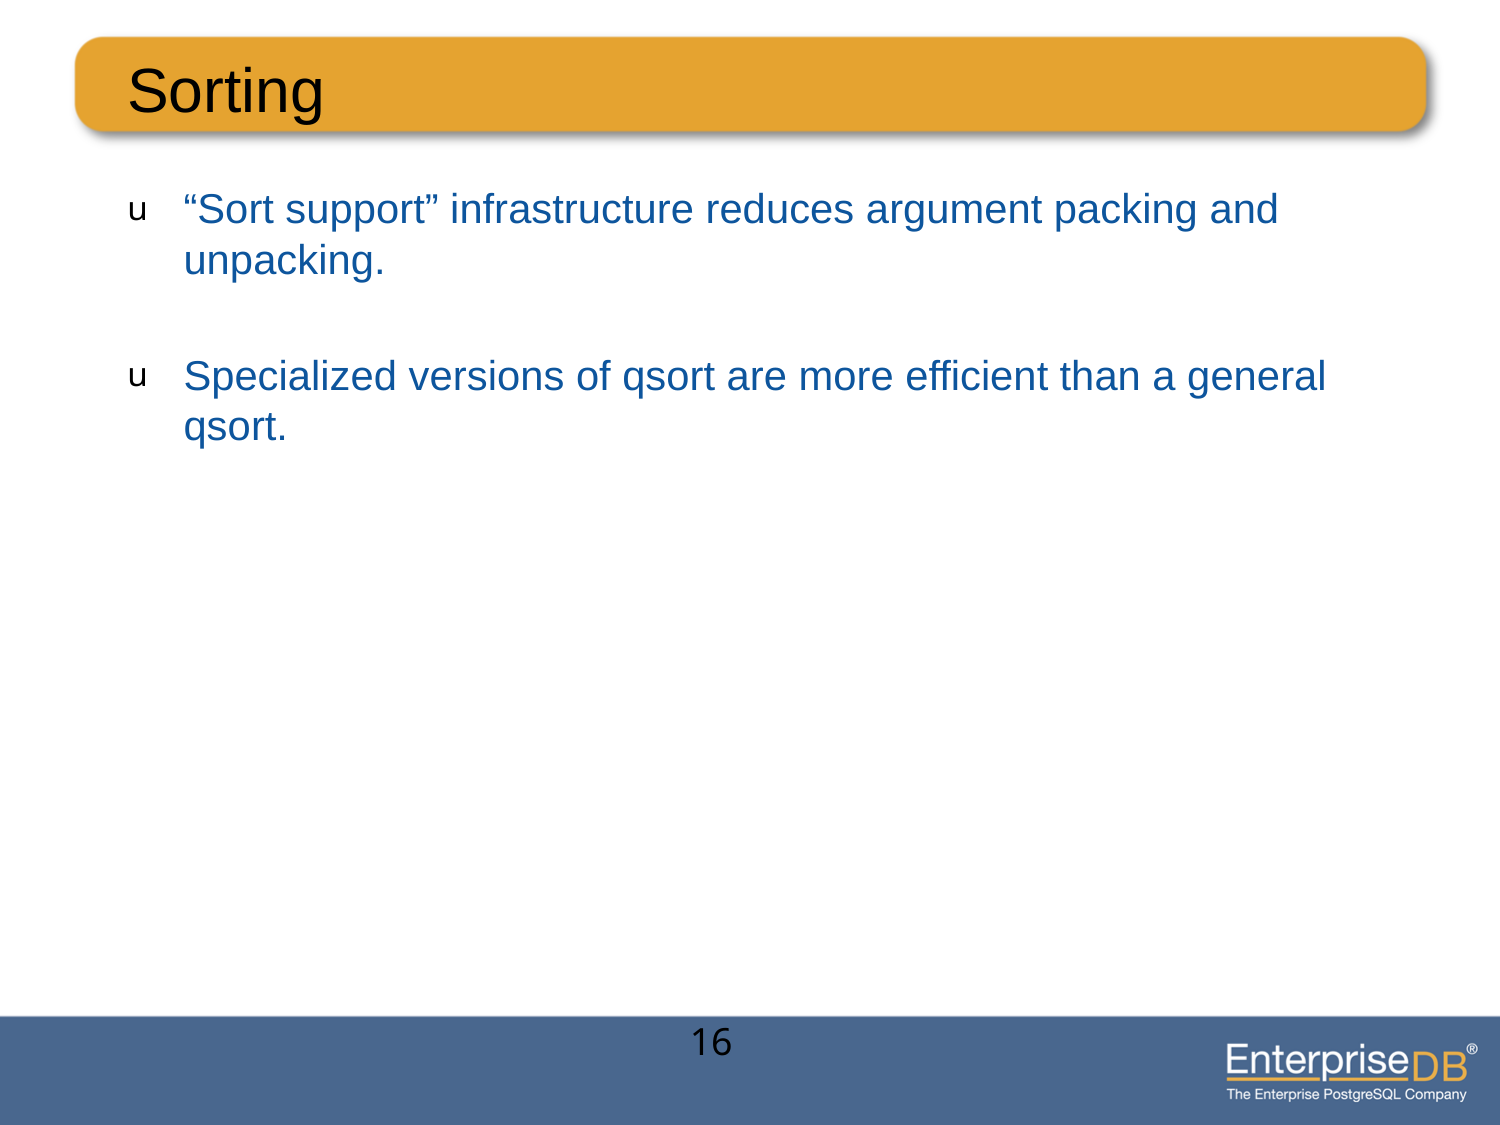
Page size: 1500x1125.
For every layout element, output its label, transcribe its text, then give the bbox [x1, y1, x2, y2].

picture [0, 0, 1500, 1125]
slide_number <number> [675, 1010, 825, 1125]
title Sorting [112, 37, 1388, 138]
list “Sort support” infrastructure reduces argument packing and unpacking. Specialized versions of qsort are more efficient than a general qsort. [112, 174, 1388, 963]
